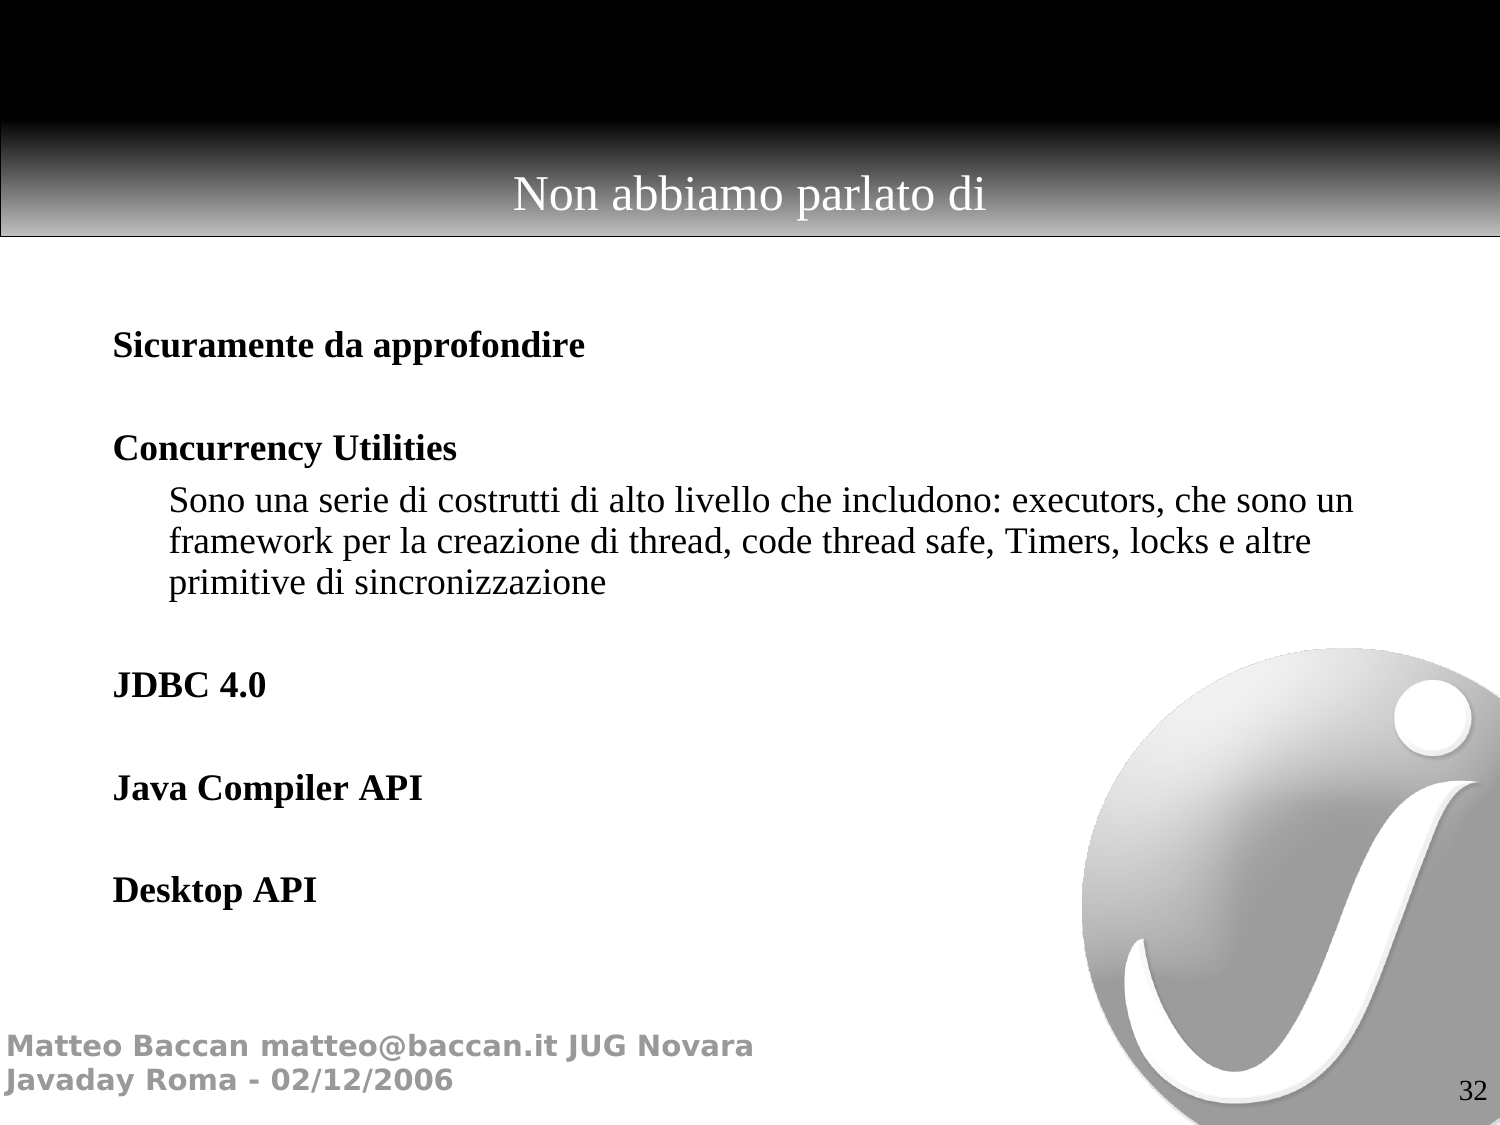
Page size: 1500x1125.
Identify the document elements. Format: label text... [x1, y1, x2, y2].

picture [1081, 648, 1500, 1125]
title Non abbiamo parlato di [112, 99, 1388, 288]
list Sicuramente da approfondire Concurrency Utilities Sono una serie di costrutti di alto livello che includono: executors, che sono un framework per la creazione di thread, code thread safe, Timers, locks e altre primitive di sincronizzazione JDBC 4.0 Java Compiler API Desktop API [112, 324, 1388, 1009]
